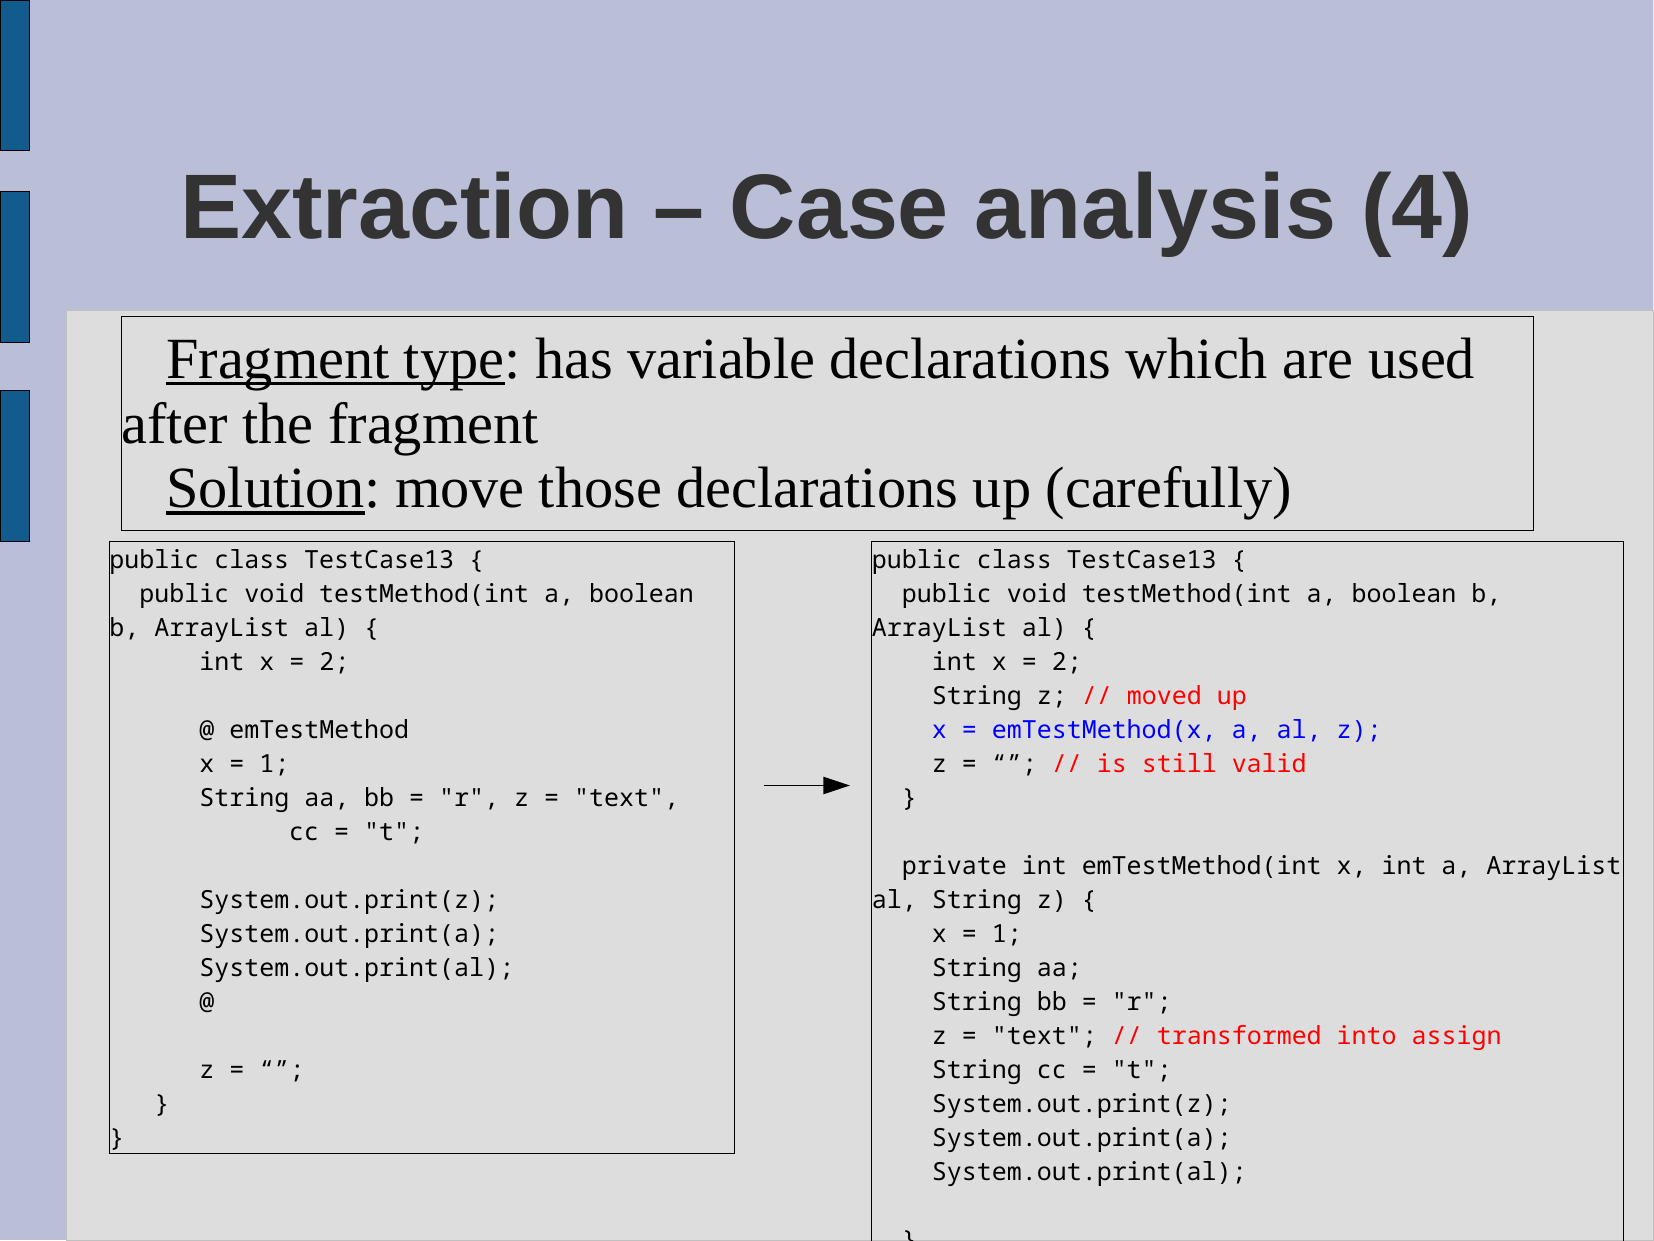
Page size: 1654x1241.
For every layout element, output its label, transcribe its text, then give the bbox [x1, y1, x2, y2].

text_box Fragment type: has variable declarations which are used after the fragment Solution: move those declarations up (carefully) [121, 316, 1534, 531]
title Extraction – Case analysis (4) [121, 102, 1534, 311]
text_box public class TestCase13 { public void testMethod(int a, boolean b, ArrayList al) { int x = 2; @ emTestMethod x = 1; String aa, bb = "r", z = "text", cc = "t"; System.out.print(z); System.out.print(a); System.out.print(al); @ z = “”; } } [109, 541, 735, 1064]
text_box public class TestCase13 { public void testMethod(int a, boolean b, ArrayList al) { int x = 2; String z; // moved up x = emTestMethod(x, a, al, z); z = “”; // is still valid } private int emTestMethod(int x, int a, ArrayList al, String z) { x = 1; String aa; String bb = "r"; z = "text"; // transformed into assign String cc = "t"; System.out.print(z); System.out.print(a); System.out.print(al); } } [871, 541, 1624, 1182]
